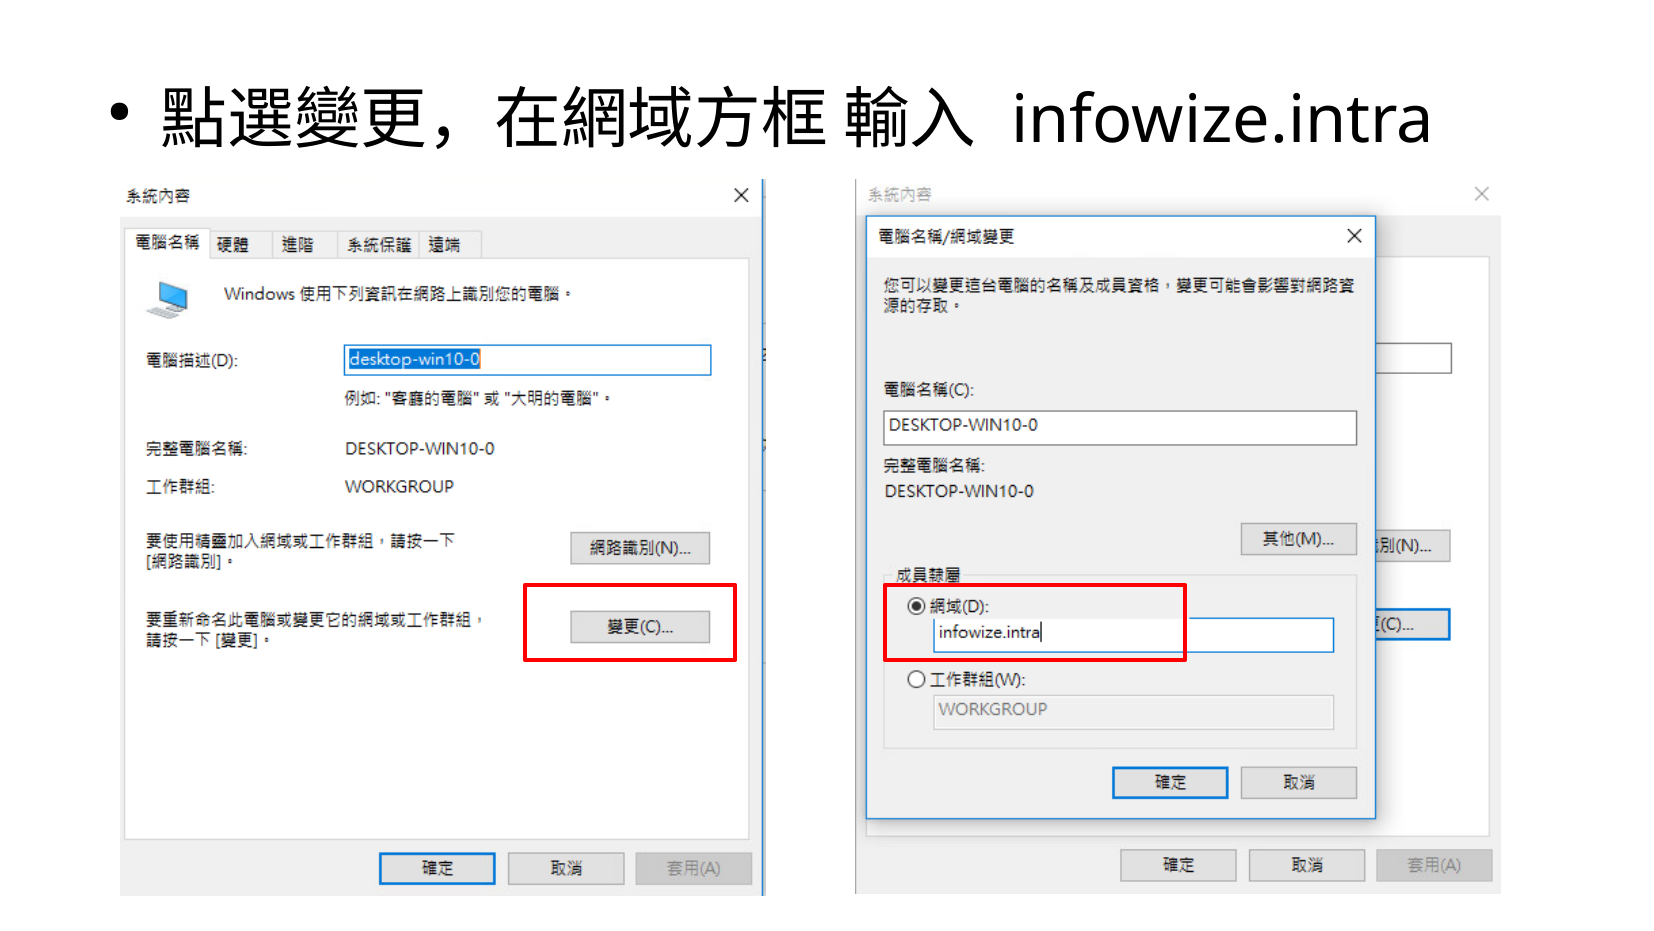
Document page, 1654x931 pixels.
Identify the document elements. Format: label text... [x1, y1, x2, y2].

picture [120, 211, 766, 896]
picture [855, 211, 1501, 894]
title 點選變更，在網域方框 輸入 infowize.intra [90, 16, 1545, 211]
